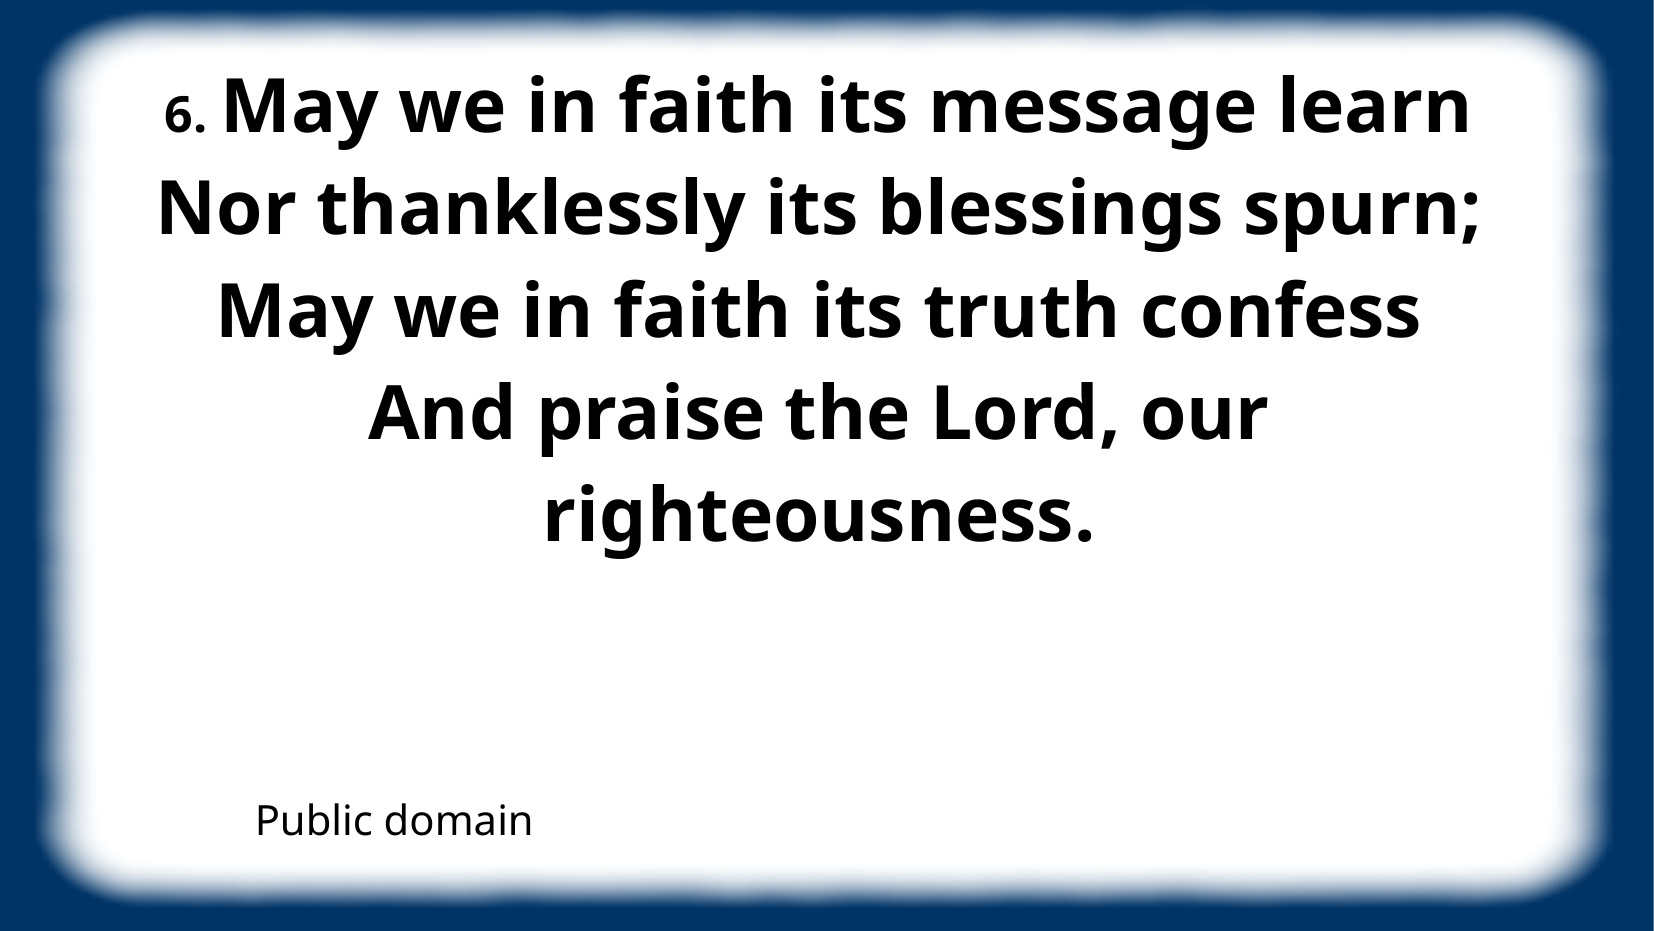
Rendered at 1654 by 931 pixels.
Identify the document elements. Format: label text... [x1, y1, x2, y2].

text_box 6. May we in faith its message learn Nor thanklessly its blessings spurn; May we in faith its truth confess And praise the Lord, our righteousness. Public domain [90, 45, 1549, 751]
picture [0, 0, 1654, 931]
